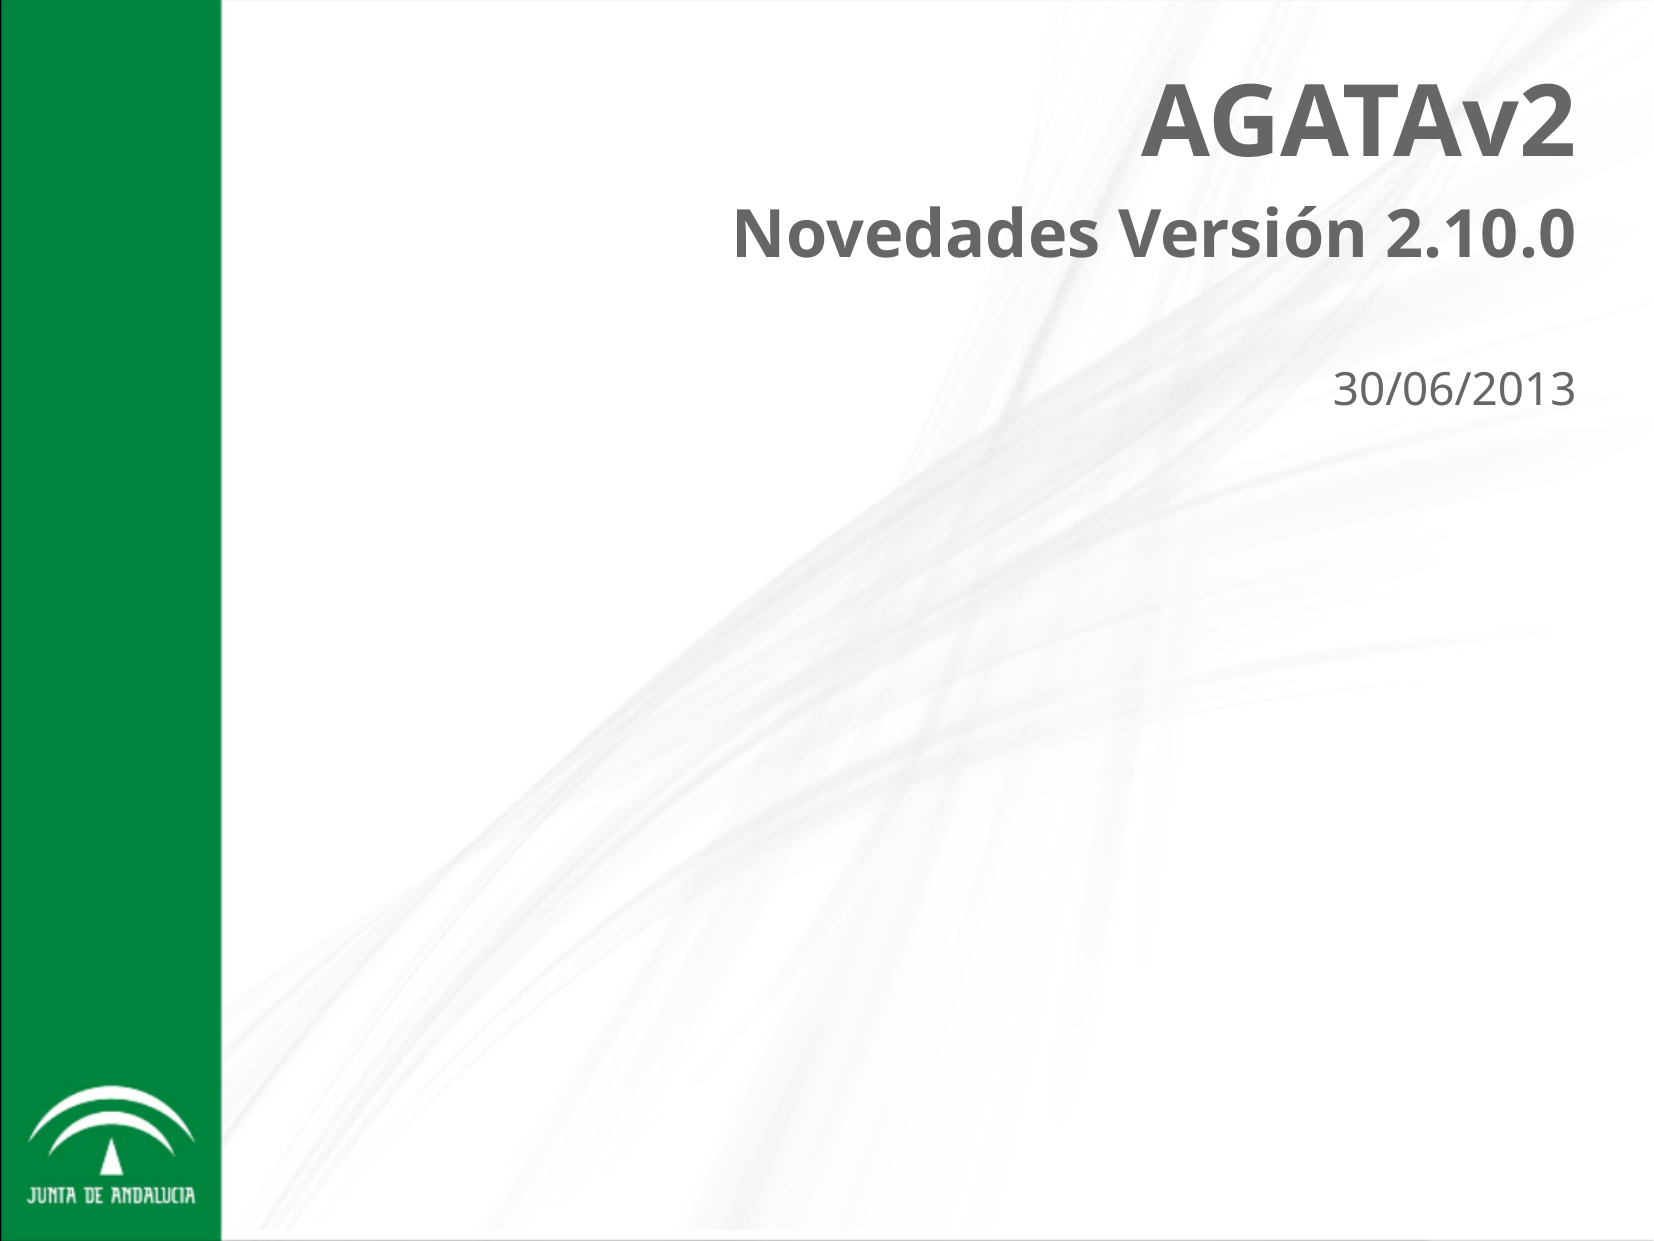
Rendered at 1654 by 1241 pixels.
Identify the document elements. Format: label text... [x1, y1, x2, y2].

subtitle AGATAv2 Novedades Versión 2.10.0 30/06/2013 [259, 37, 1577, 1123]
picture [0, 0, 1654, 1241]
